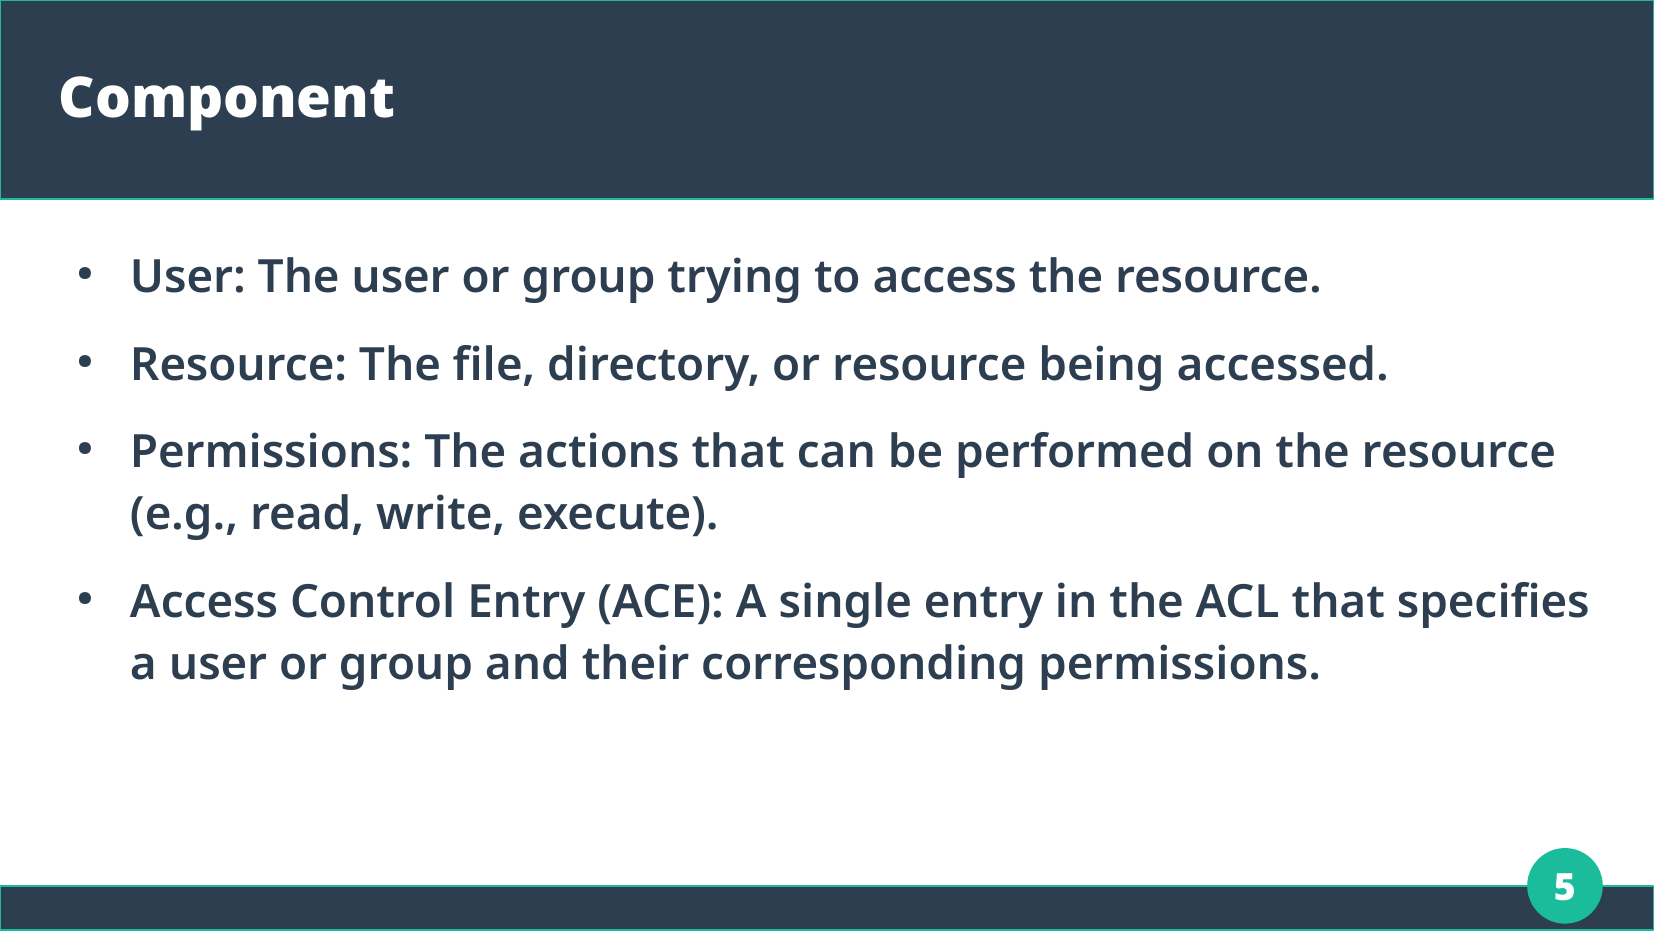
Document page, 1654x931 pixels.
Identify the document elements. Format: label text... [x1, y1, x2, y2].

title Component [59, 37, 1595, 155]
list User: The user or group trying to access the resource. Resource: The file, directory, or resource being accessed. Permissions: The actions that can be performed on the resource (e.g., read, write, execute). Access Control Entry (ACE): A single entry in the ACL that specifies a user or group and their corresponding permissions. [59, 243, 1595, 864]
